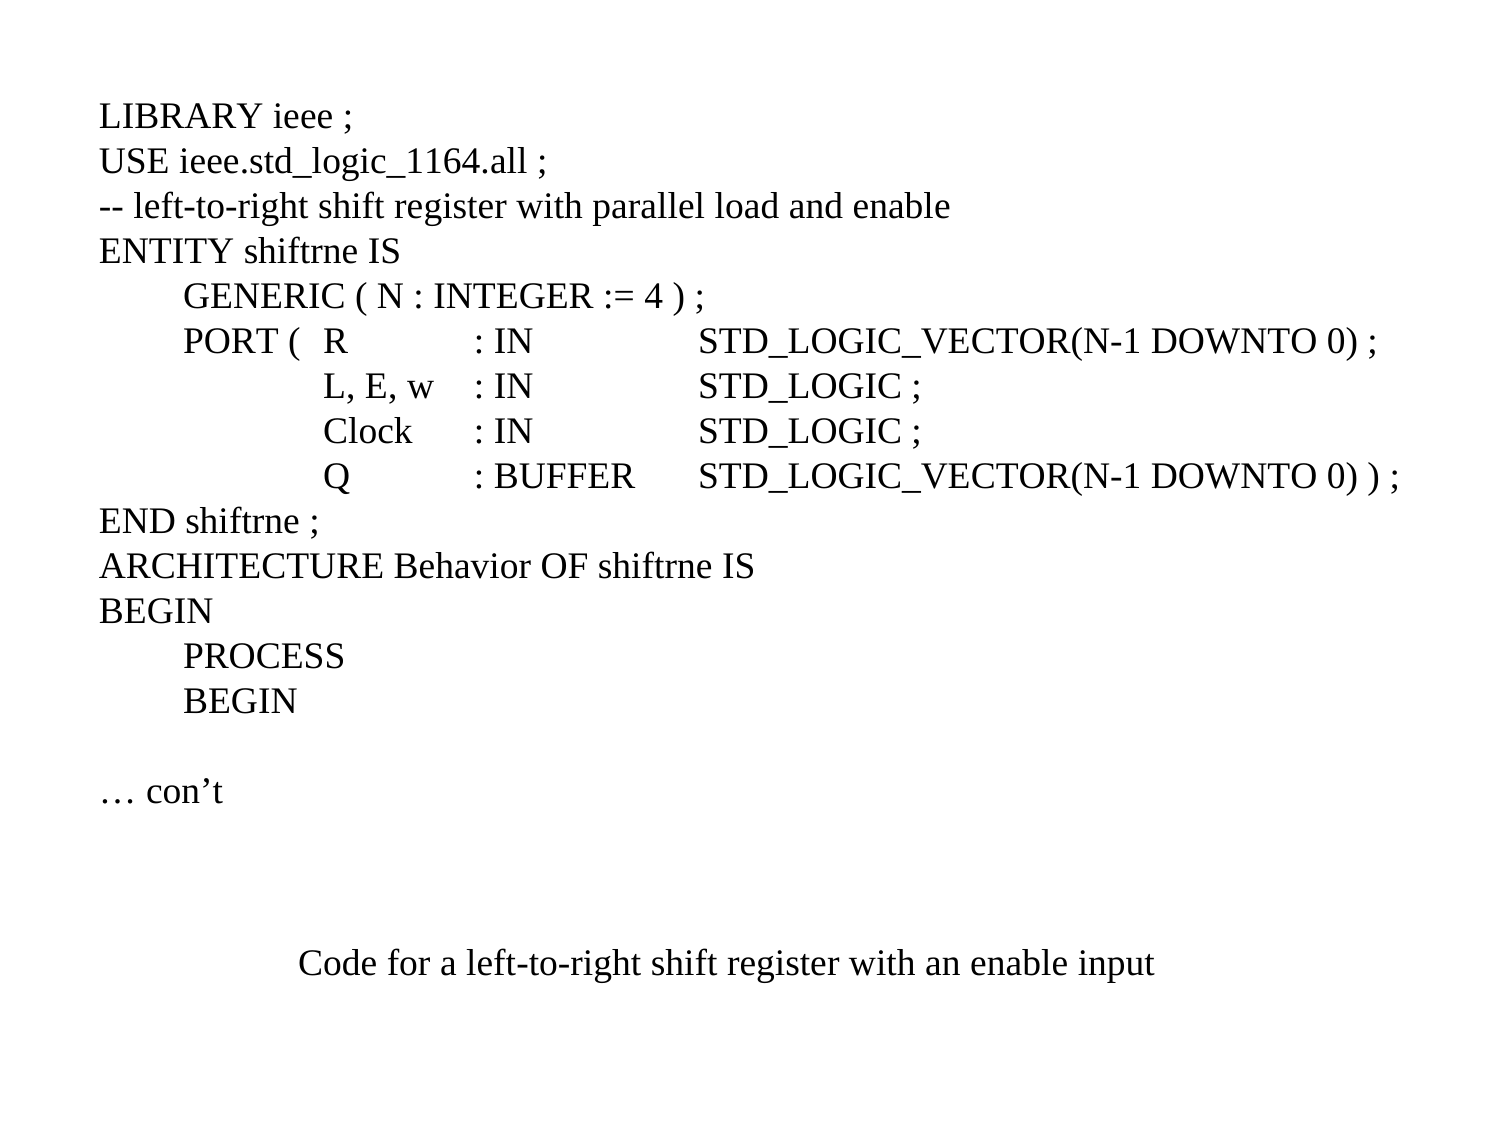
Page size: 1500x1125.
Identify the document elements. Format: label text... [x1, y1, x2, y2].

text_box Code for a left-to-right shift register with an enable input [120, 930, 1334, 1006]
text_box LIBRARY ieee ; USE ieee.std_logic_1164.all ; -- left-to-right shift register with parallel load and enable ENTITY shiftrne IS GENERIC ( N : INTEGER := 4 ) ; PORT ( R : IN STD_LOGIC_VECTOR(N-1 DOWNTO 0) ; L, E, w : IN STD_LOGIC ; Clock : IN STD_LOGIC ; Q : BUFFER STD_LOGIC_VECTOR(N-1 DOWNTO 0) ) ; END shiftrne ; ARCHITECTURE Behavior OF shiftrne IS BEGIN PROCESS BEGIN … con’t [84, 83, 1416, 820]
